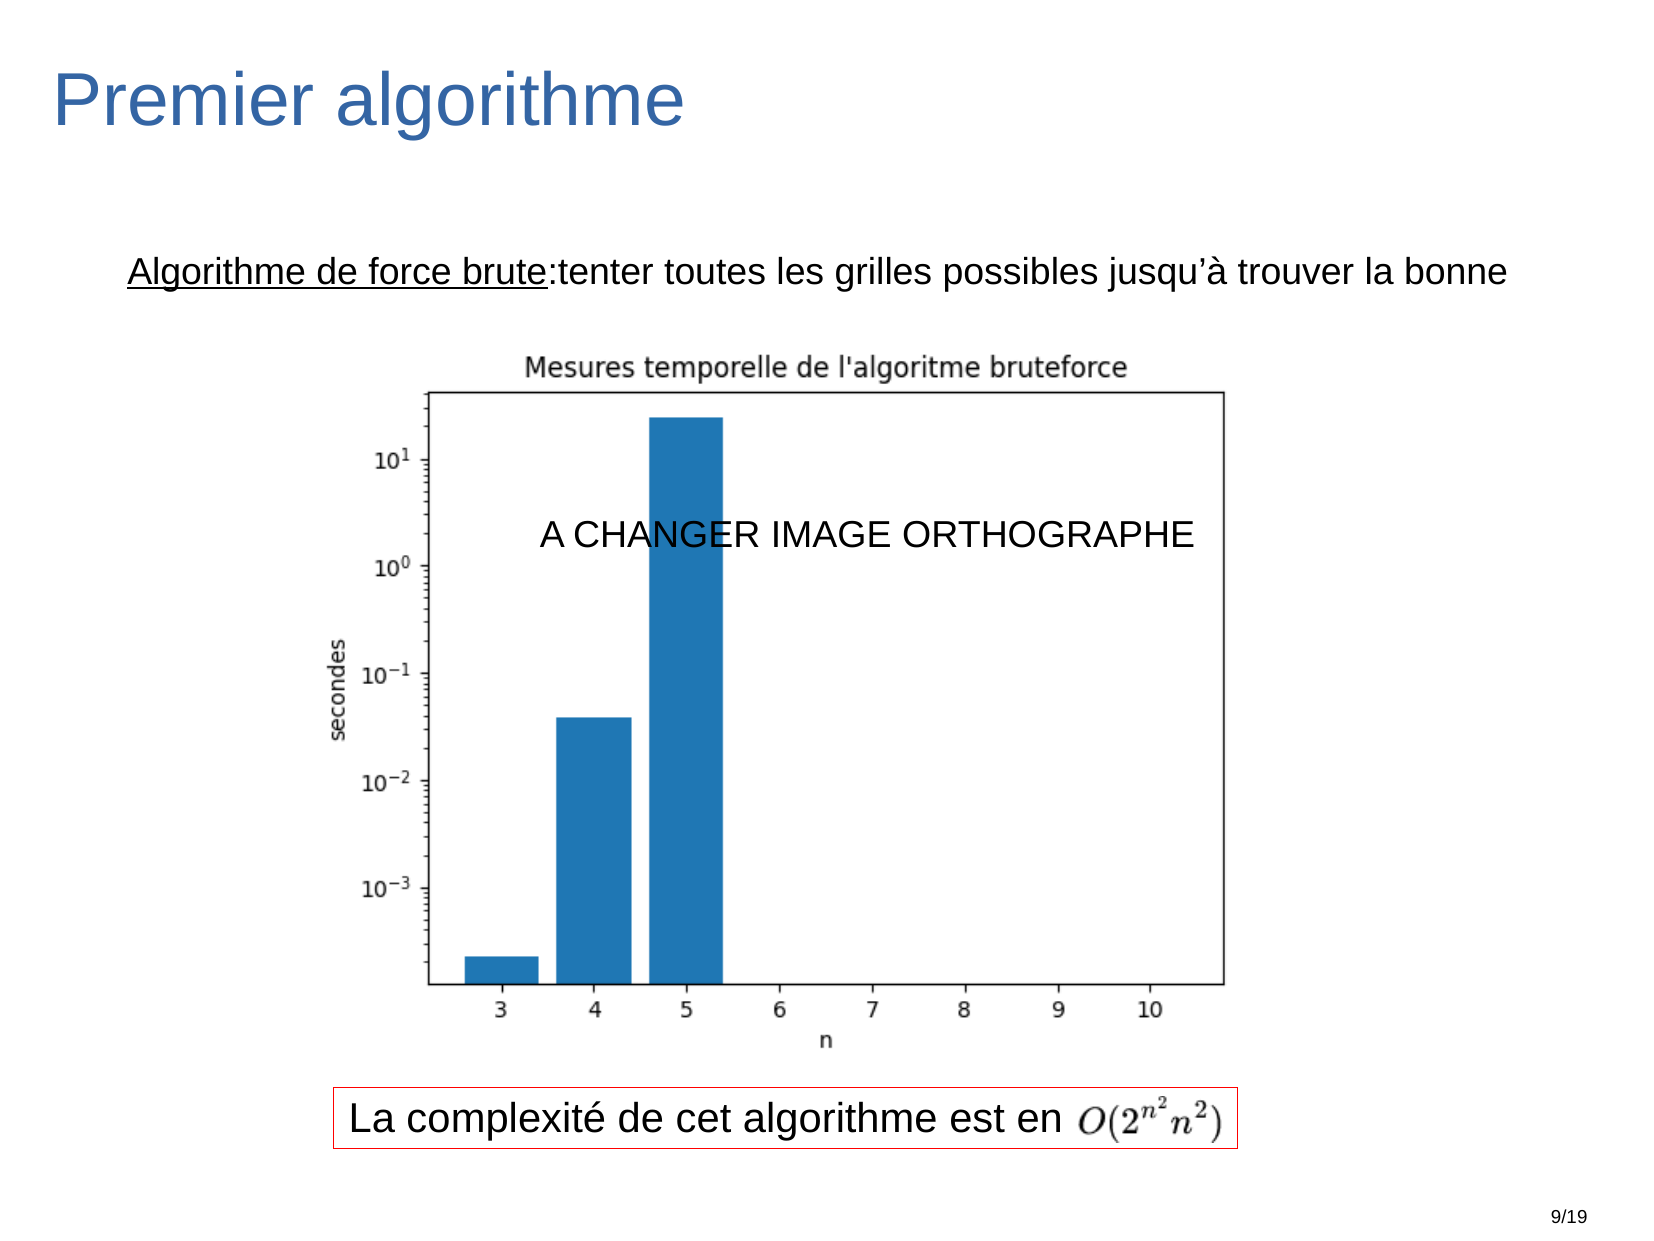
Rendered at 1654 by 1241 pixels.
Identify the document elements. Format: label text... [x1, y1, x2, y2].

picture [300, 299, 1326, 1069]
text_box 9/19 [1536, 1198, 1613, 1235]
text_box Algorithme de force brute:tenter toutes les grilles possibles jusqu’à trouver la bonne [112, 243, 1535, 301]
text_box Premier algorithme [37, 50, 863, 151]
text_box A CHANGER IMAGE ORTHOGRAPHE [525, 505, 1211, 563]
text_box La complexité de cet algorithme est en [333, 1087, 1238, 1149]
